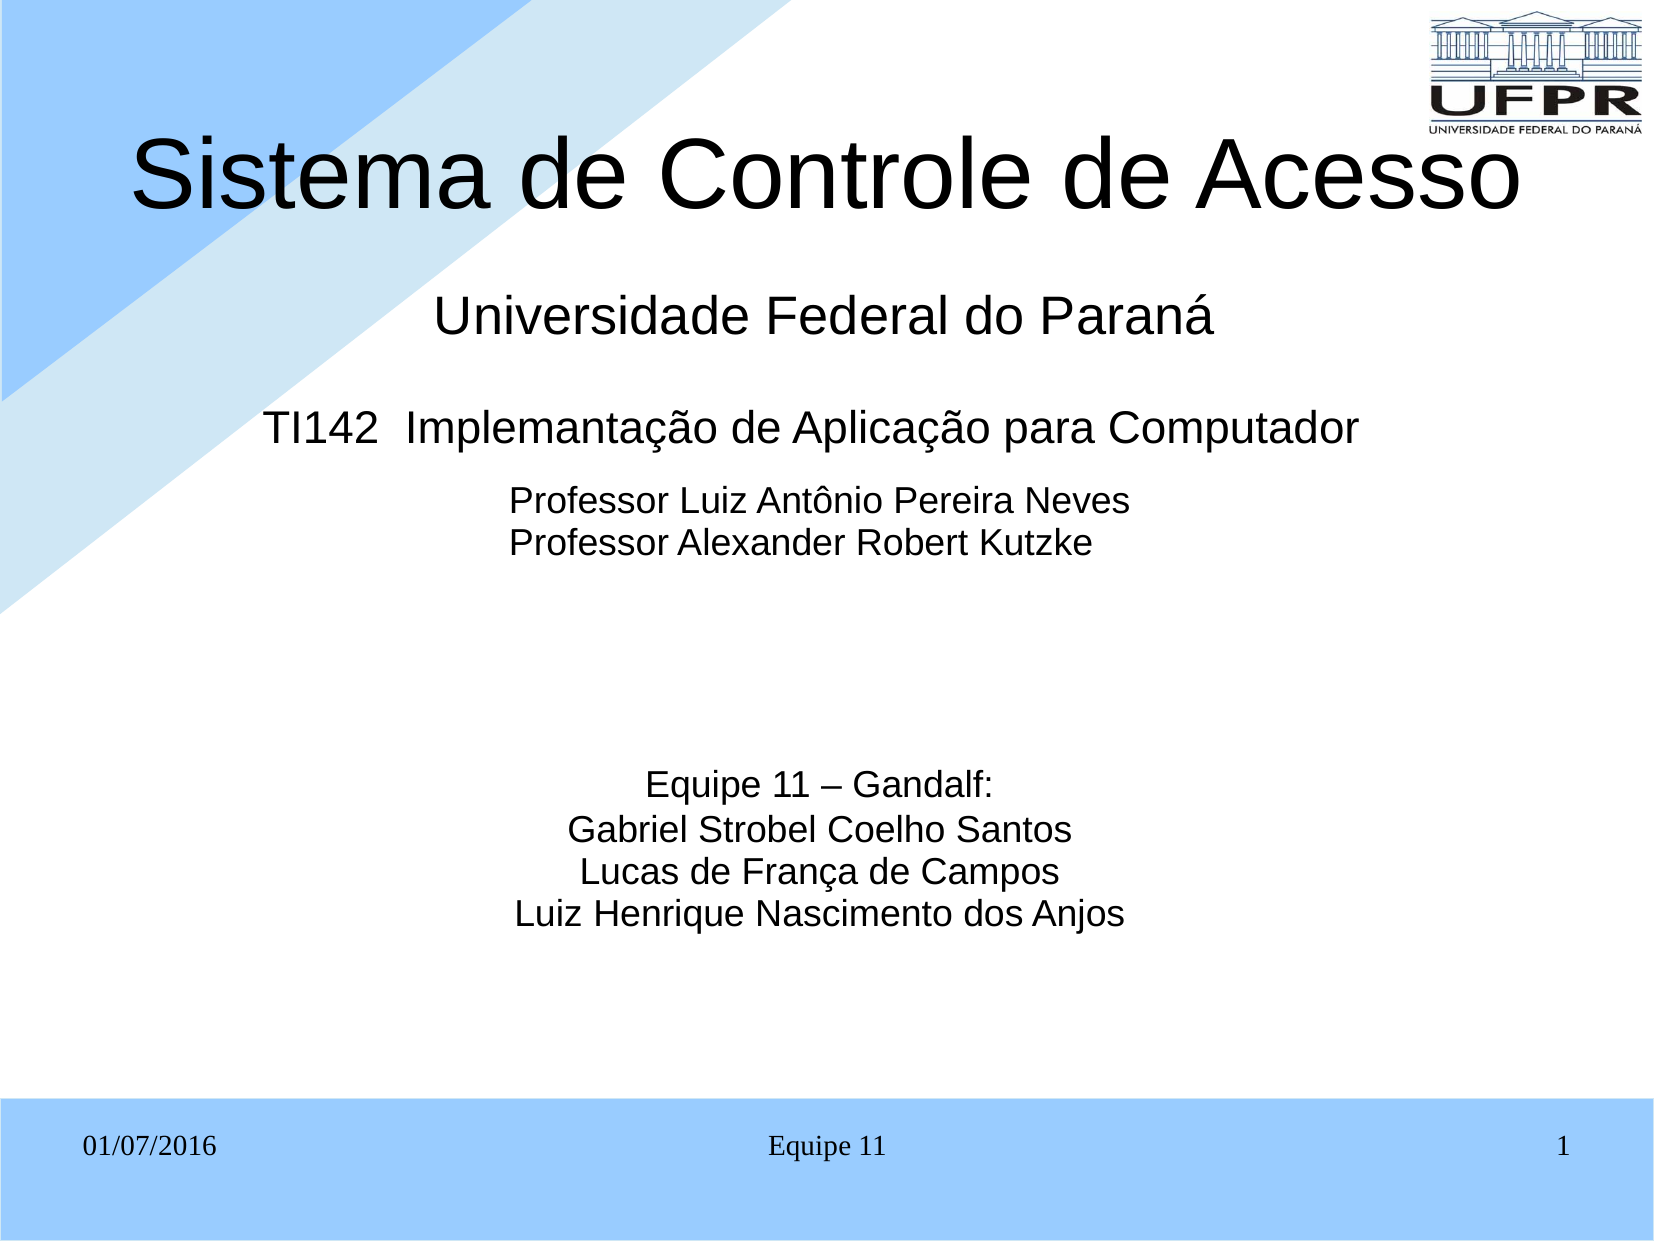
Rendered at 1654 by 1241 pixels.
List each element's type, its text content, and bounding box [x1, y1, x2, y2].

picture [1429, 11, 1642, 134]
text_box Universidade Federal do Paraná [419, 277, 1235, 394]
text_box Equipe 11 – Gandalf: [630, 755, 1012, 800]
text_box Professor Luiz Antônio Pereira Neves Professor Alexander Robert Kutzke [494, 472, 1148, 614]
text_box Gabriel Strobel Coelho Santos Lucas de França de Campos Luiz Henrique Nascimento dos Anjos [499, 800, 1143, 942]
title Sistema de Controle de Acesso [47, 48, 1607, 300]
text_box TI142 ­ Implemantação de Aplicação para Computador [247, 394, 1394, 461]
